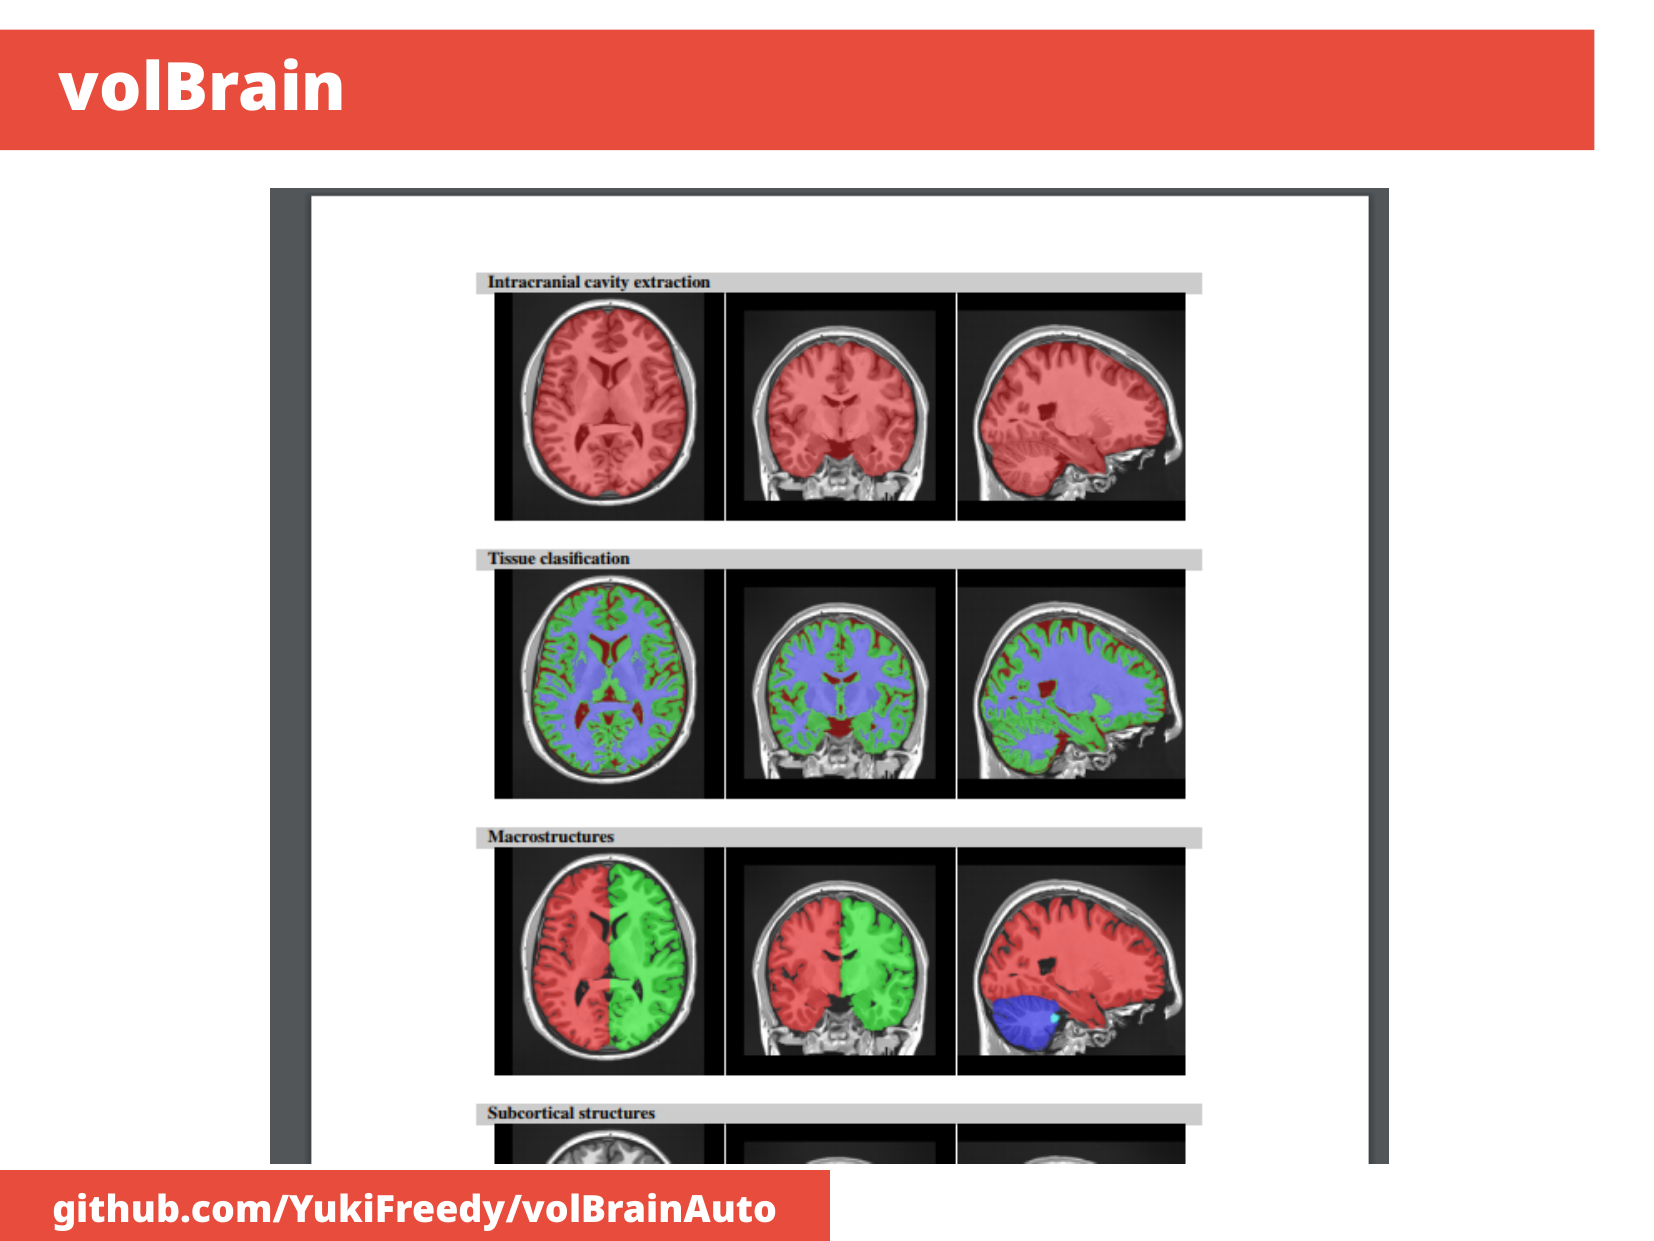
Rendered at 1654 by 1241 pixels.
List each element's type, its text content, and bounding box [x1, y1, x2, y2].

picture [270, 188, 1389, 1164]
title volBrain [59, 0, 1595, 130]
